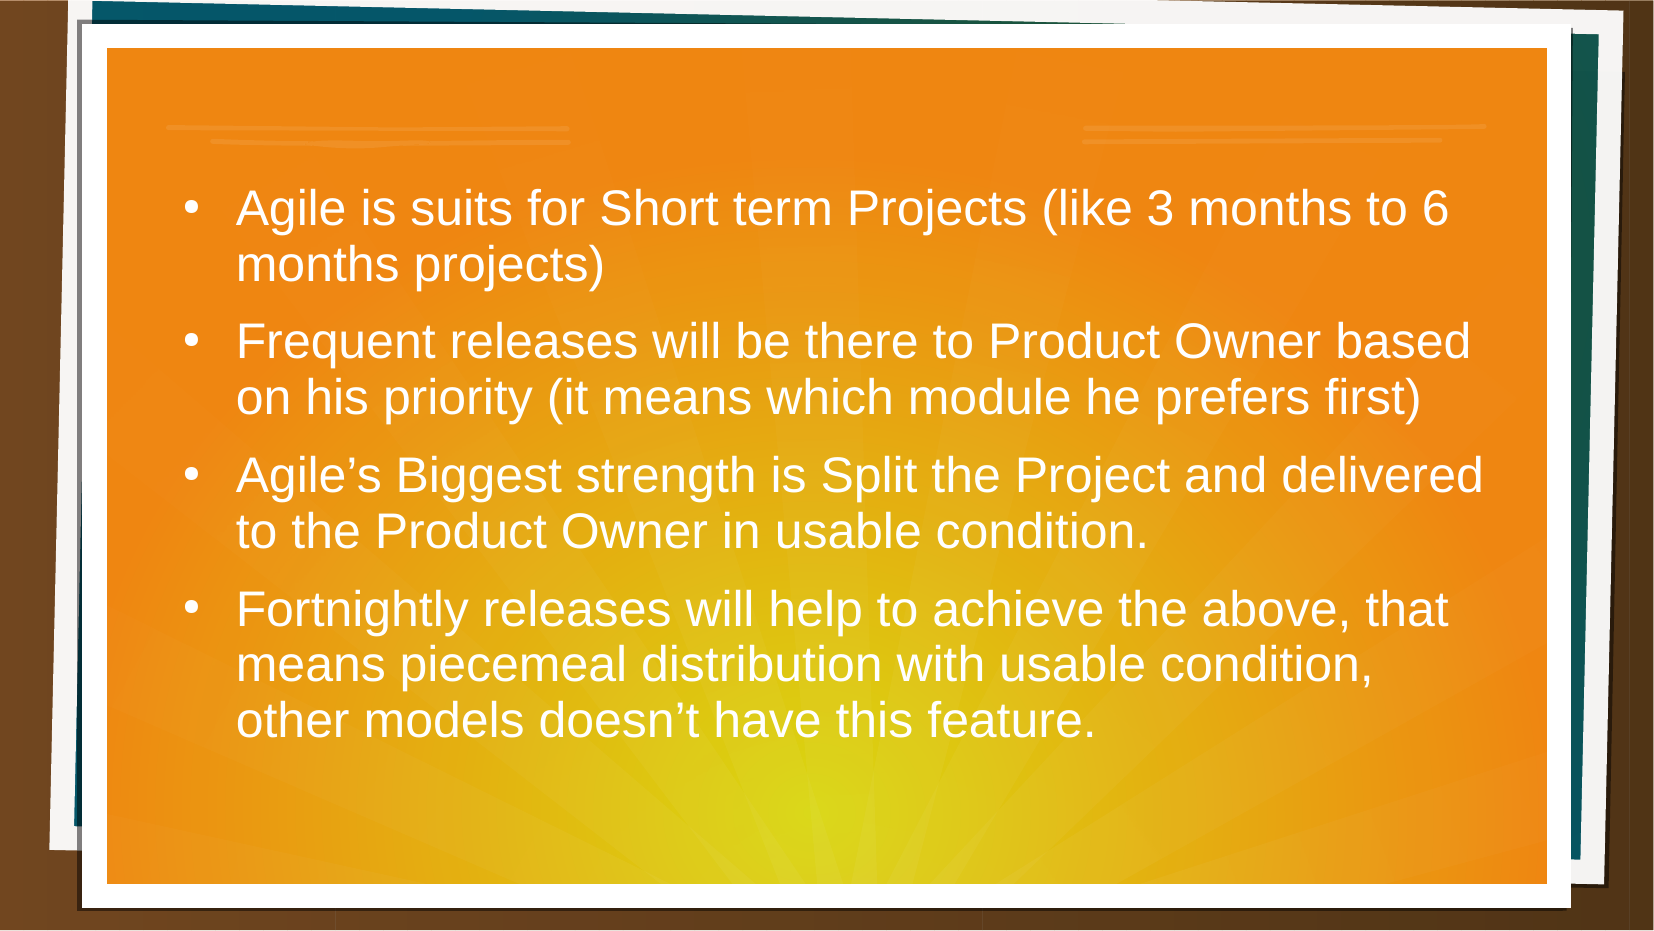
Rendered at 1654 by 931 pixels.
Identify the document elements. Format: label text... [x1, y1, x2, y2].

list Agile is suits for Short term Projects (like 3 months to 6 months projects) Frequent releases will be there to Product Owner based on his priority (it means which module he prefers first) Agile’s Biggest strength is Split the Project and delivered to the Product Owner in usable condition. Fortnightly releases will help to achieve the above, that means piecemeal distribution with usable condition, other models doesn’t have this feature. [165, 180, 1494, 771]
